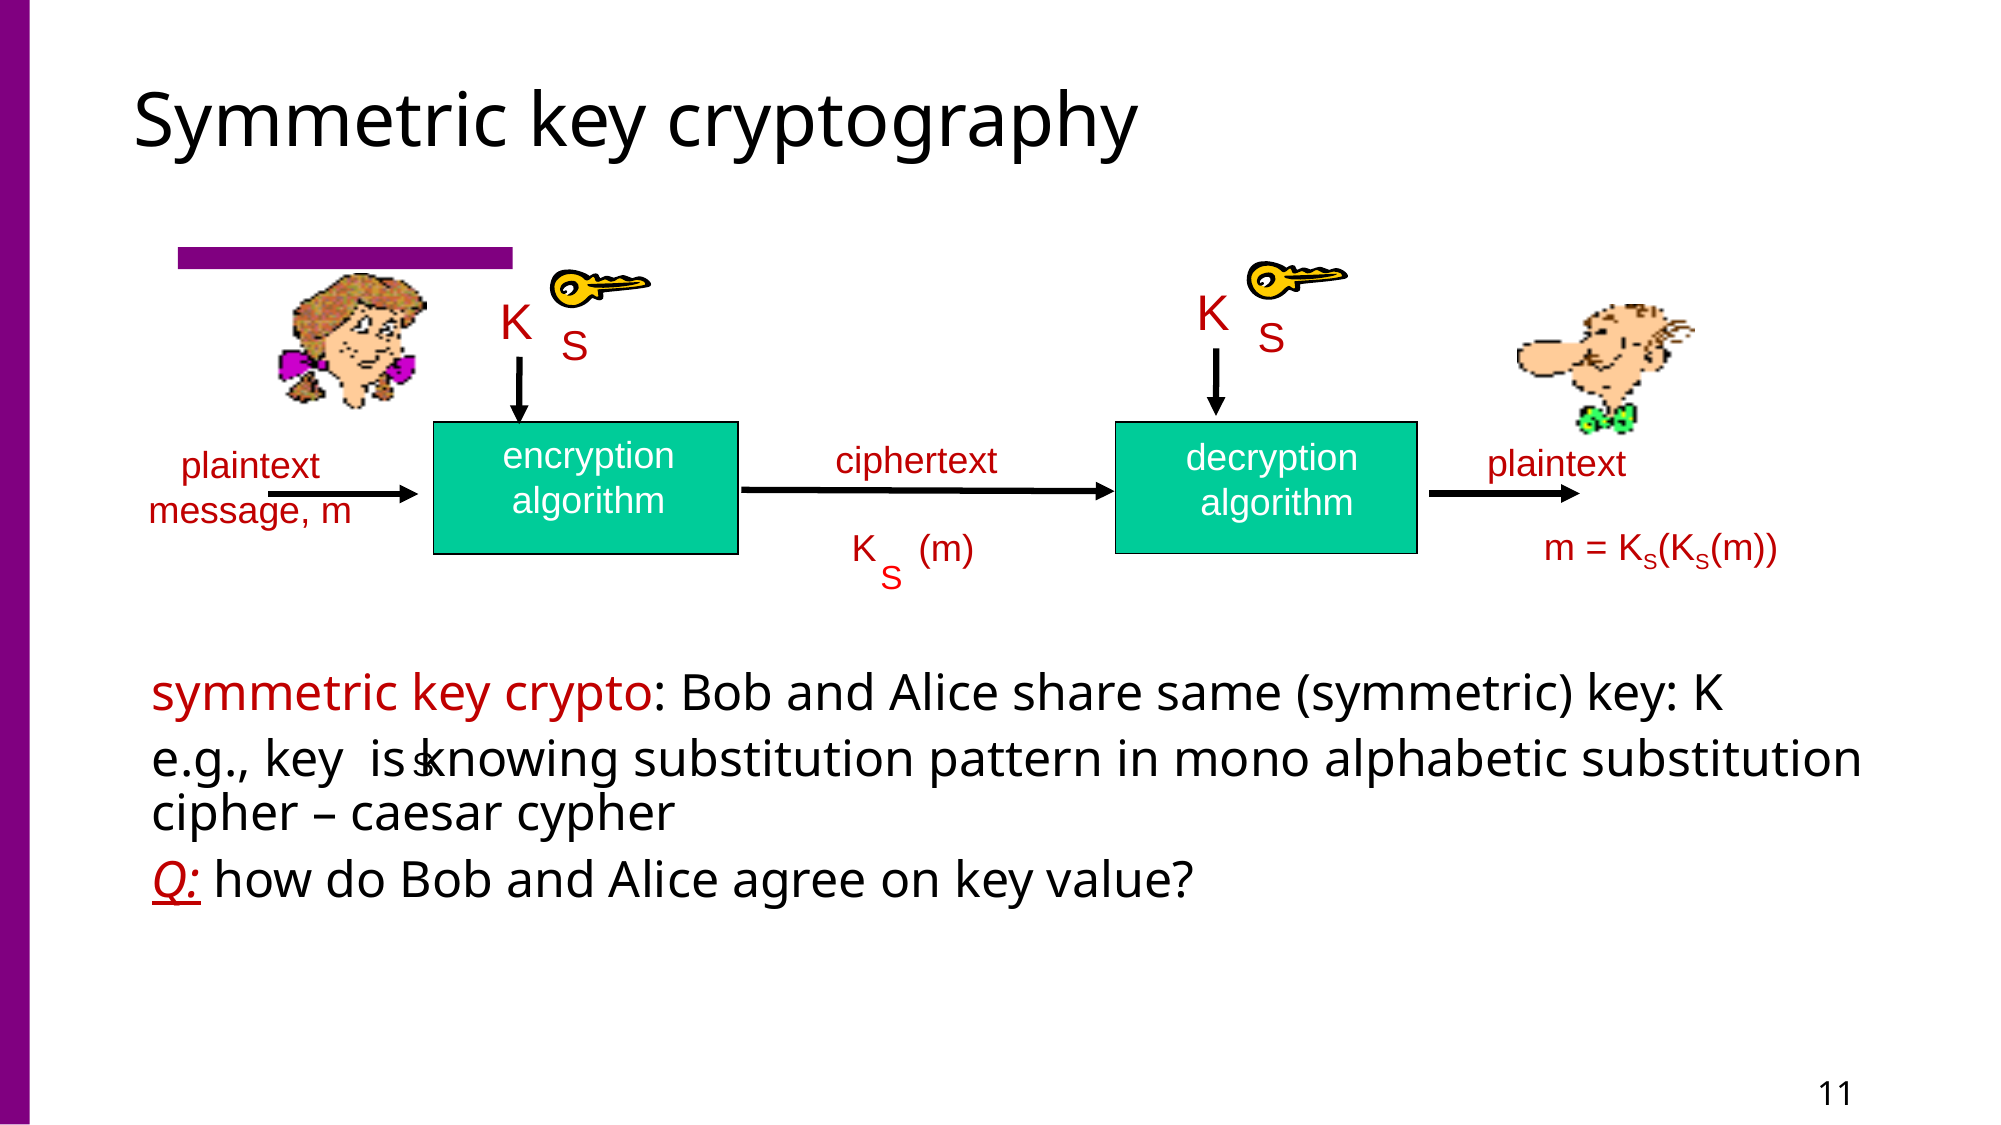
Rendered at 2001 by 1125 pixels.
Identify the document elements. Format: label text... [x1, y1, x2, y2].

text_box S [397, 735, 450, 791]
text_box ciphertext [820, 428, 1013, 487]
text_box plaintext message, m [133, 433, 368, 539]
text_box S [1242, 303, 1301, 369]
list symmetric key crypto: Bob and Alice share same (symmetric) key: K e.g., key is knowing substitution pattern in mono alphabetic substitution cipher – caesar cypher Q: how do Bob and Alice agree on key value? [136, 659, 1935, 985]
text_box decryption algorithm [1171, 425, 1384, 532]
text_box encryption algorithm [487, 423, 690, 530]
text_box K [1181, 273, 1245, 349]
text_box S [546, 311, 604, 377]
picture [1517, 304, 1695, 441]
text_box K [484, 281, 548, 357]
picture [549, 268, 652, 309]
text_box K (m) [836, 516, 990, 578]
picture [273, 273, 427, 415]
text_box S [865, 548, 918, 604]
text_box plaintext [1472, 431, 1642, 493]
text_box m = KS(KS(m)) [1529, 515, 1794, 582]
picture [1246, 260, 1348, 301]
title Symmetric key cryptography [83, 23, 1784, 211]
